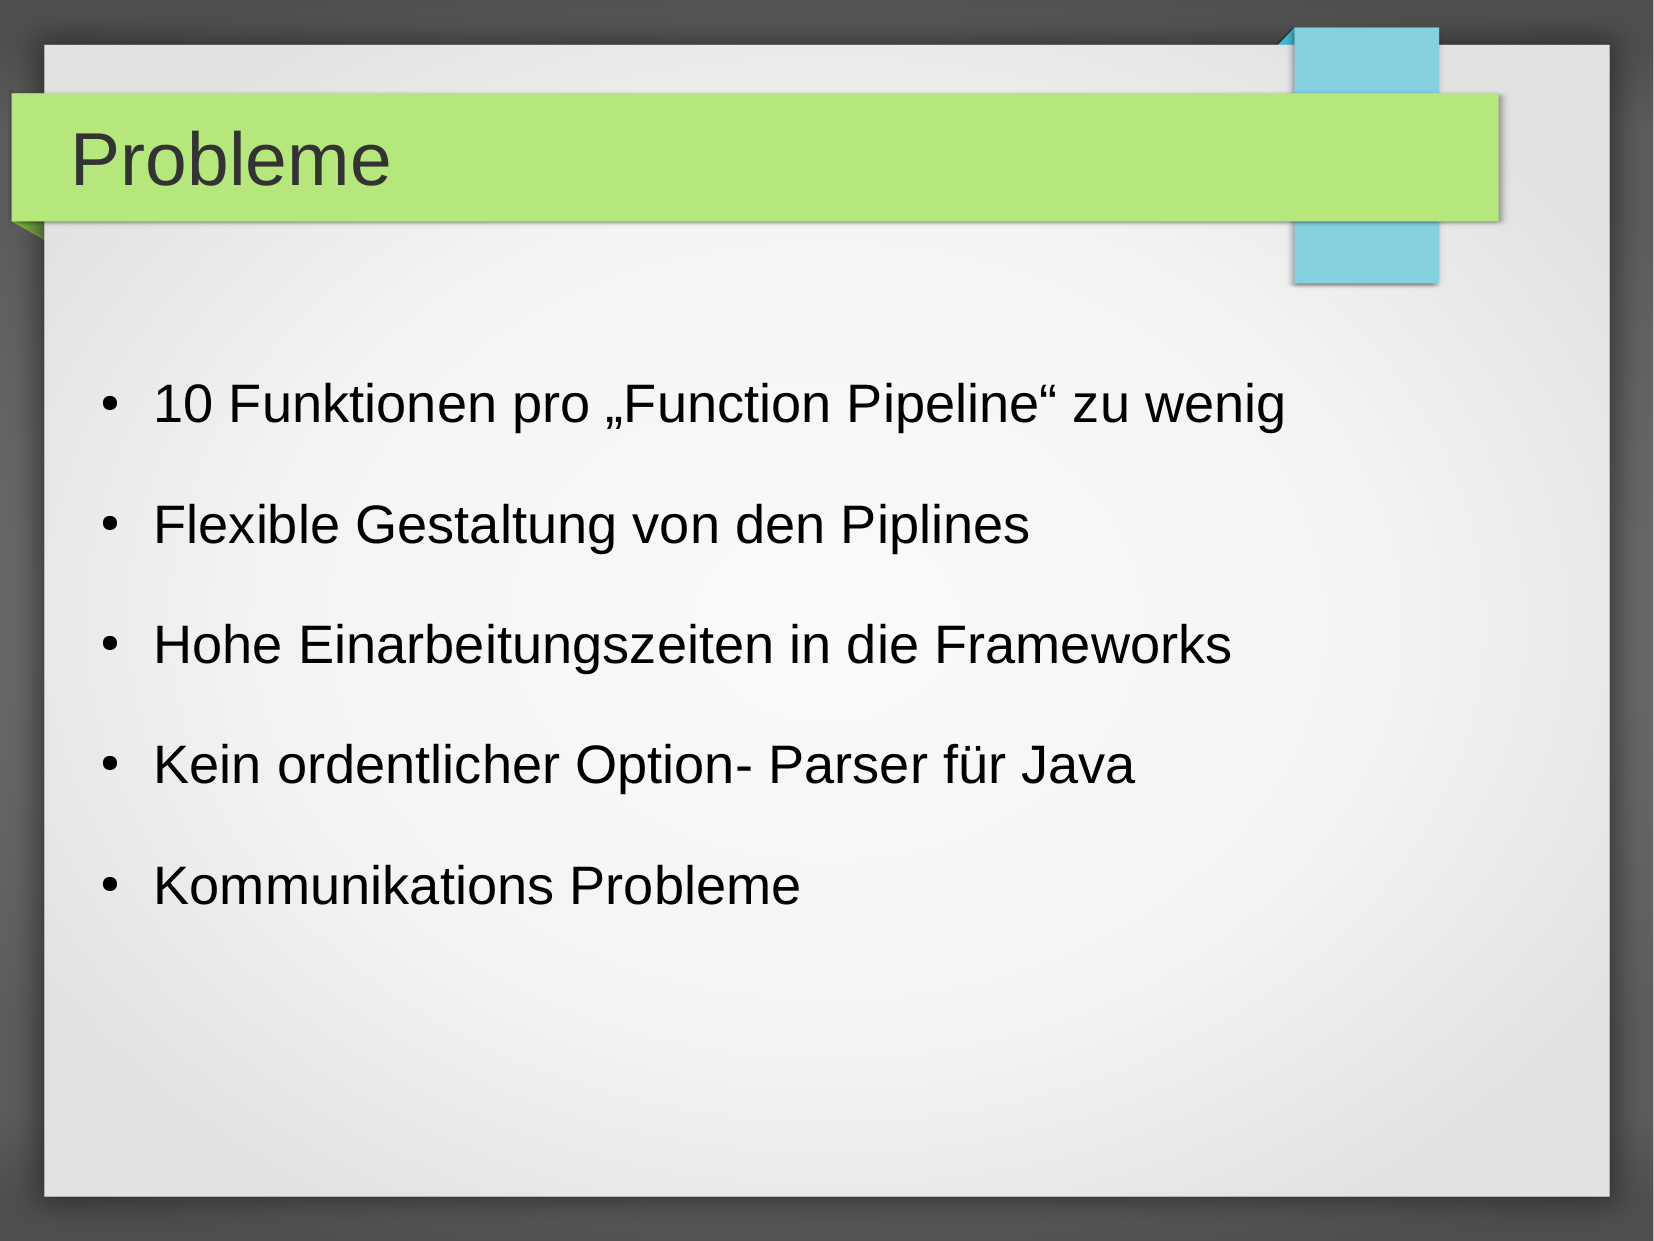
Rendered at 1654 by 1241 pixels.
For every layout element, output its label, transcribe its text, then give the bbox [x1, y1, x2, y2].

picture [0, 0, 1654, 1241]
list 10 Funktionen pro „Function Pipeline“ zu wenig Flexible Gestaltung von den Piplines Hohe Einarbeitungszeiten in die Frameworks Kein ordentlicher Option- Parser für Java Kommunikations Probleme [82, 343, 1538, 1063]
title Probleme [70, 106, 1229, 213]
